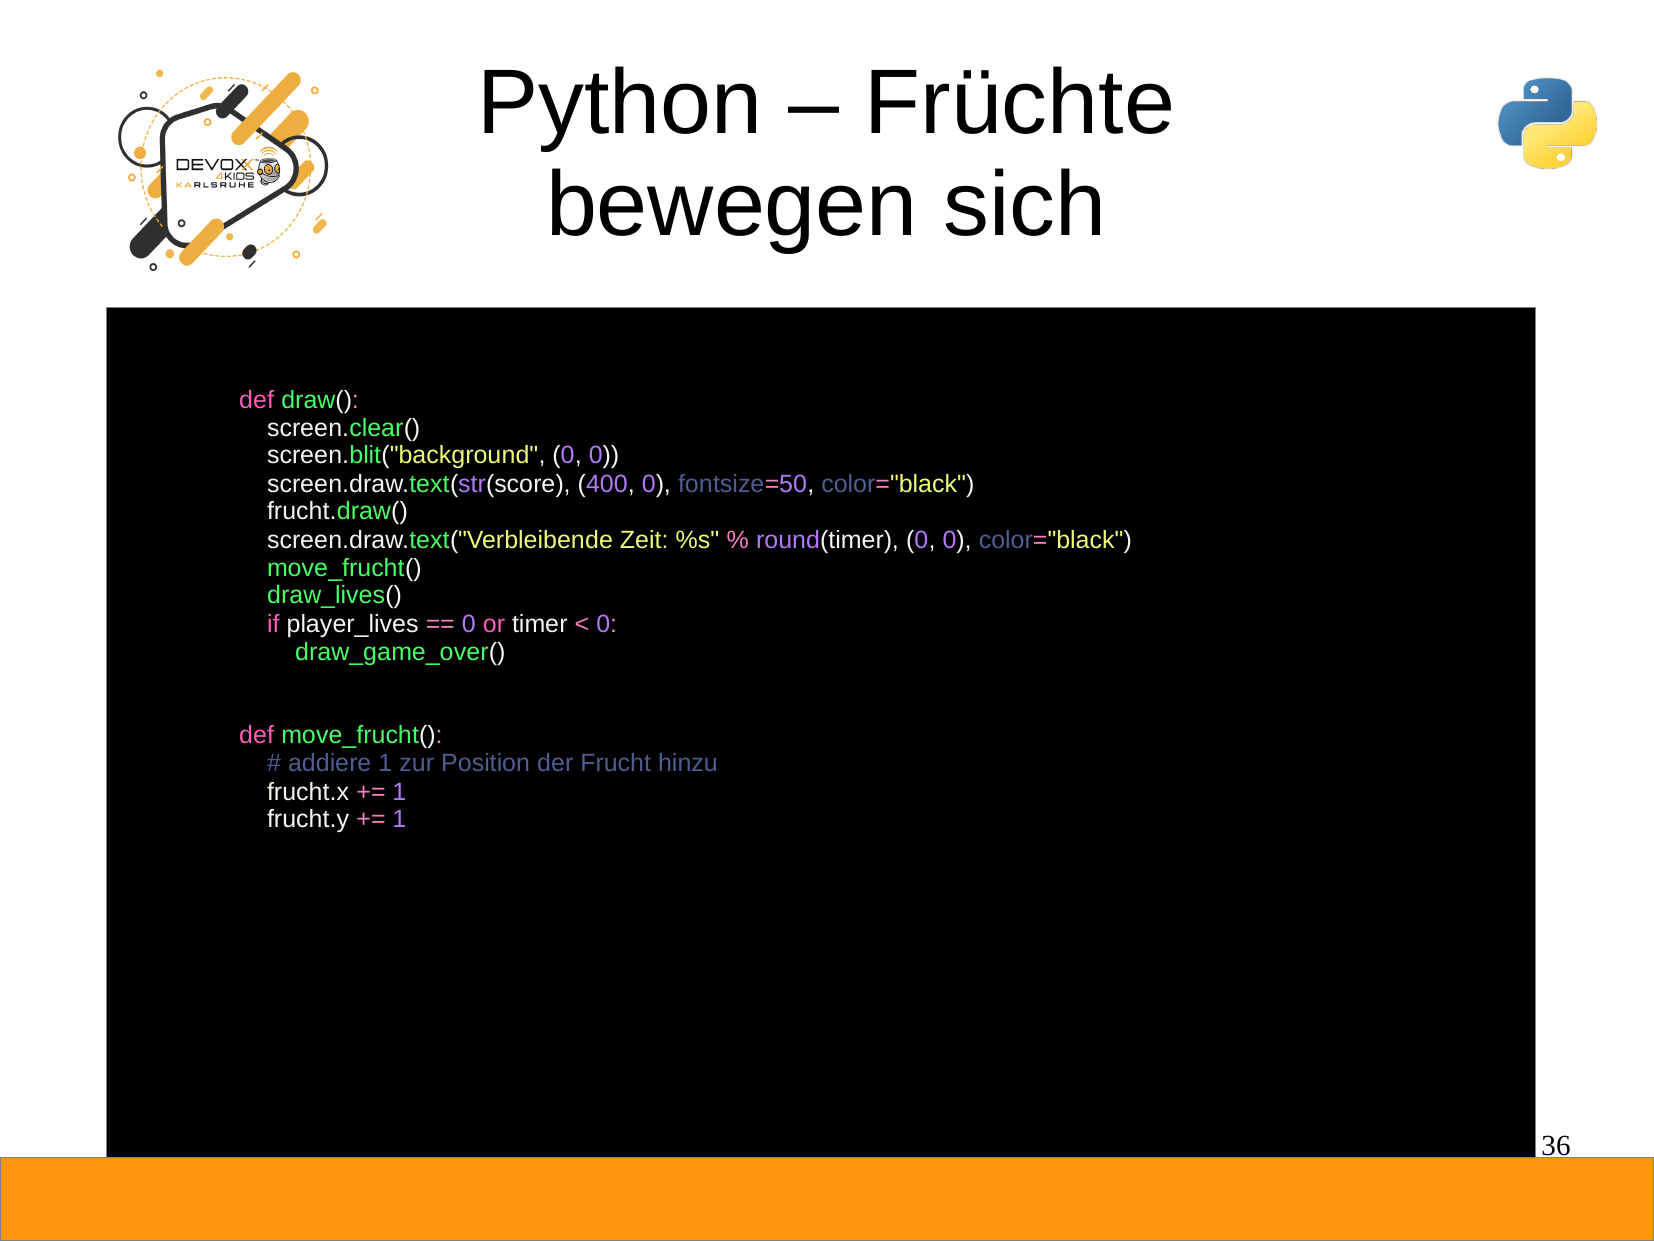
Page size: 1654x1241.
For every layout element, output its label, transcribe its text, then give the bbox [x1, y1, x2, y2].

title Python – Früchte bewegen sich [82, 49, 1571, 257]
picture [1476, 58, 1619, 189]
picture [82, 58, 364, 278]
text_box def draw(): screen.clear() screen.blit("background", (0, 0)) screen.draw.text(str(score), (400, 0), fontsize=50, color="black") frucht.draw() screen.draw.text("Verbleibende Zeit: %s" % round(timer), (0, 0), color="black") move_frucht() draw_lives() if player_lives == 0 or timer < 0: draw_game_over() def move_frucht(): # addiere 1 zur Position der Frucht hinzu frucht.x += 1 frucht.y += 1 [224, 377, 1512, 993]
text_box [0, 307, 1654, 1241]
